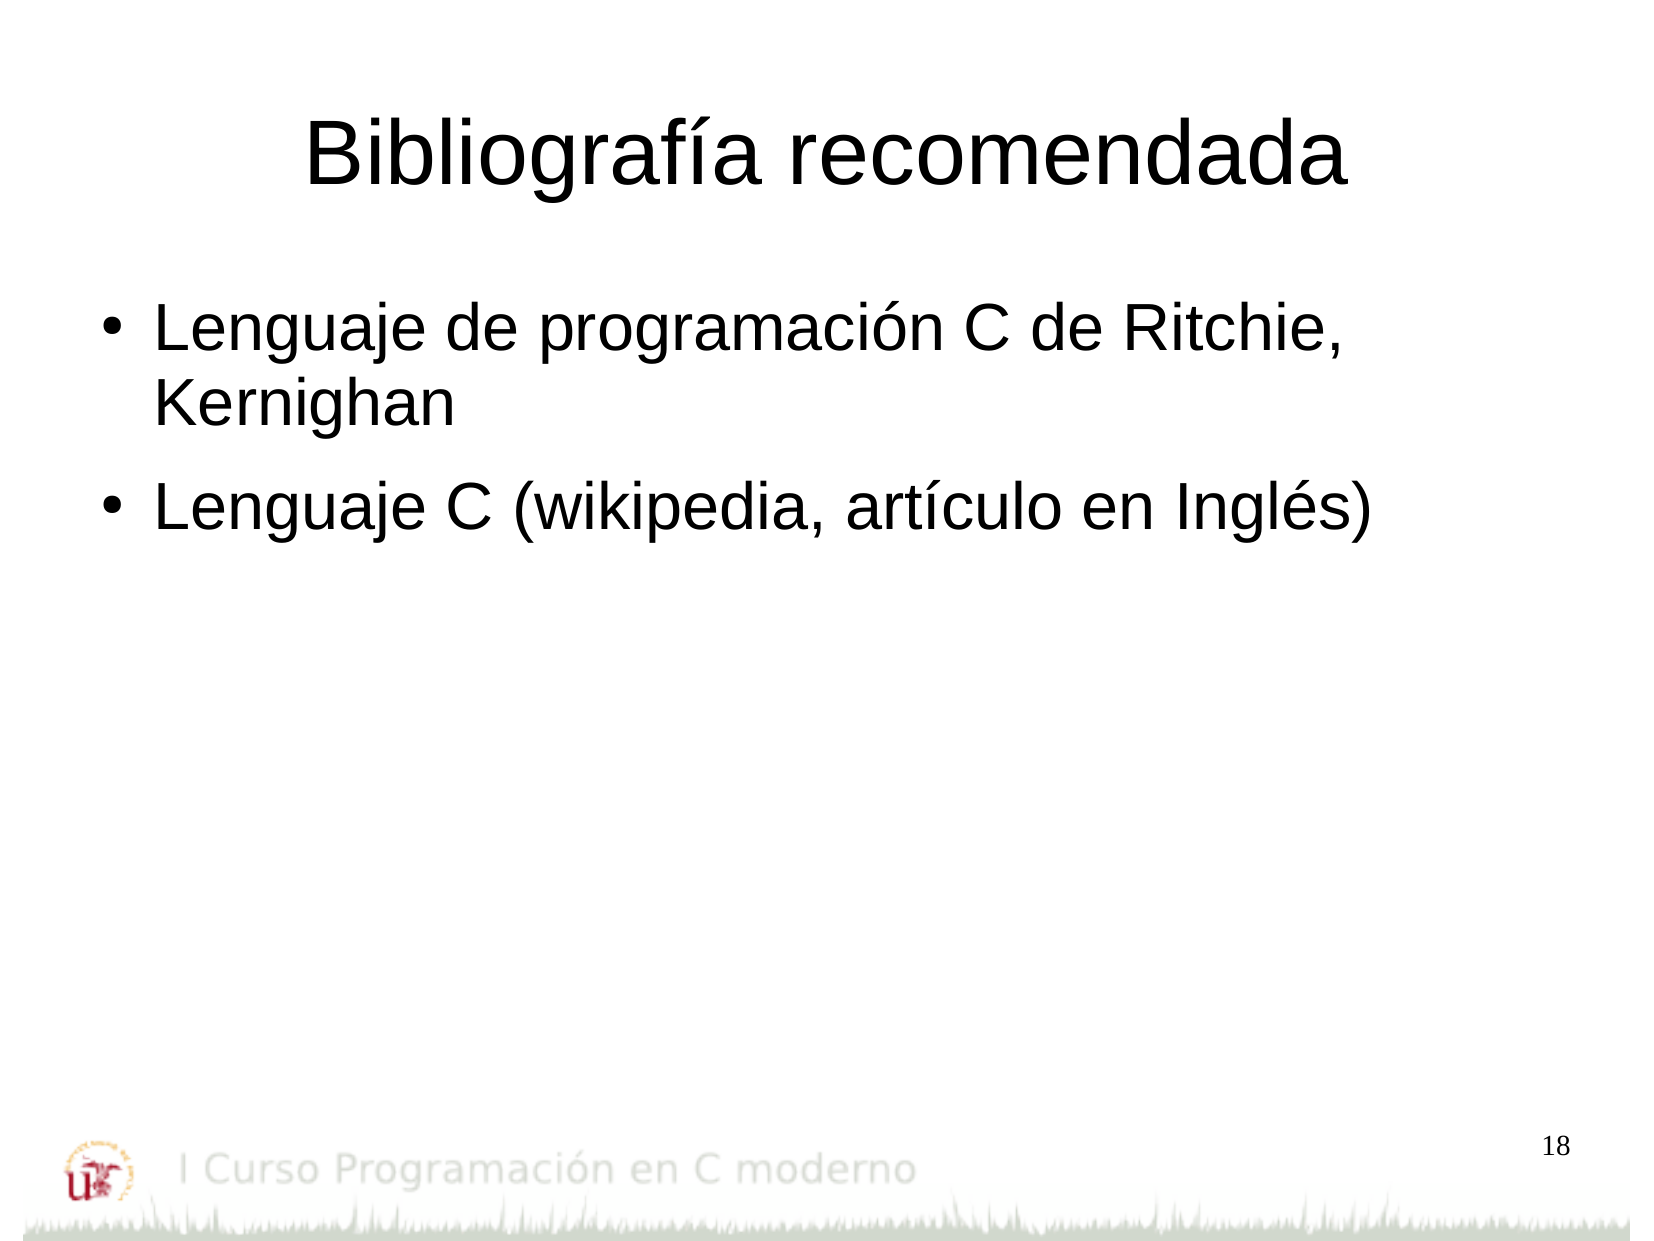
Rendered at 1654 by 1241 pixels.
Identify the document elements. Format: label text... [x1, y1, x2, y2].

list Lenguaje de programación C de Ritchie, Kernighan Lenguaje C (wikipedia, artículo en Inglés) [82, 290, 1538, 1010]
title Bibliografía recomendada [82, 49, 1571, 257]
picture [23, 1136, 1630, 1241]
